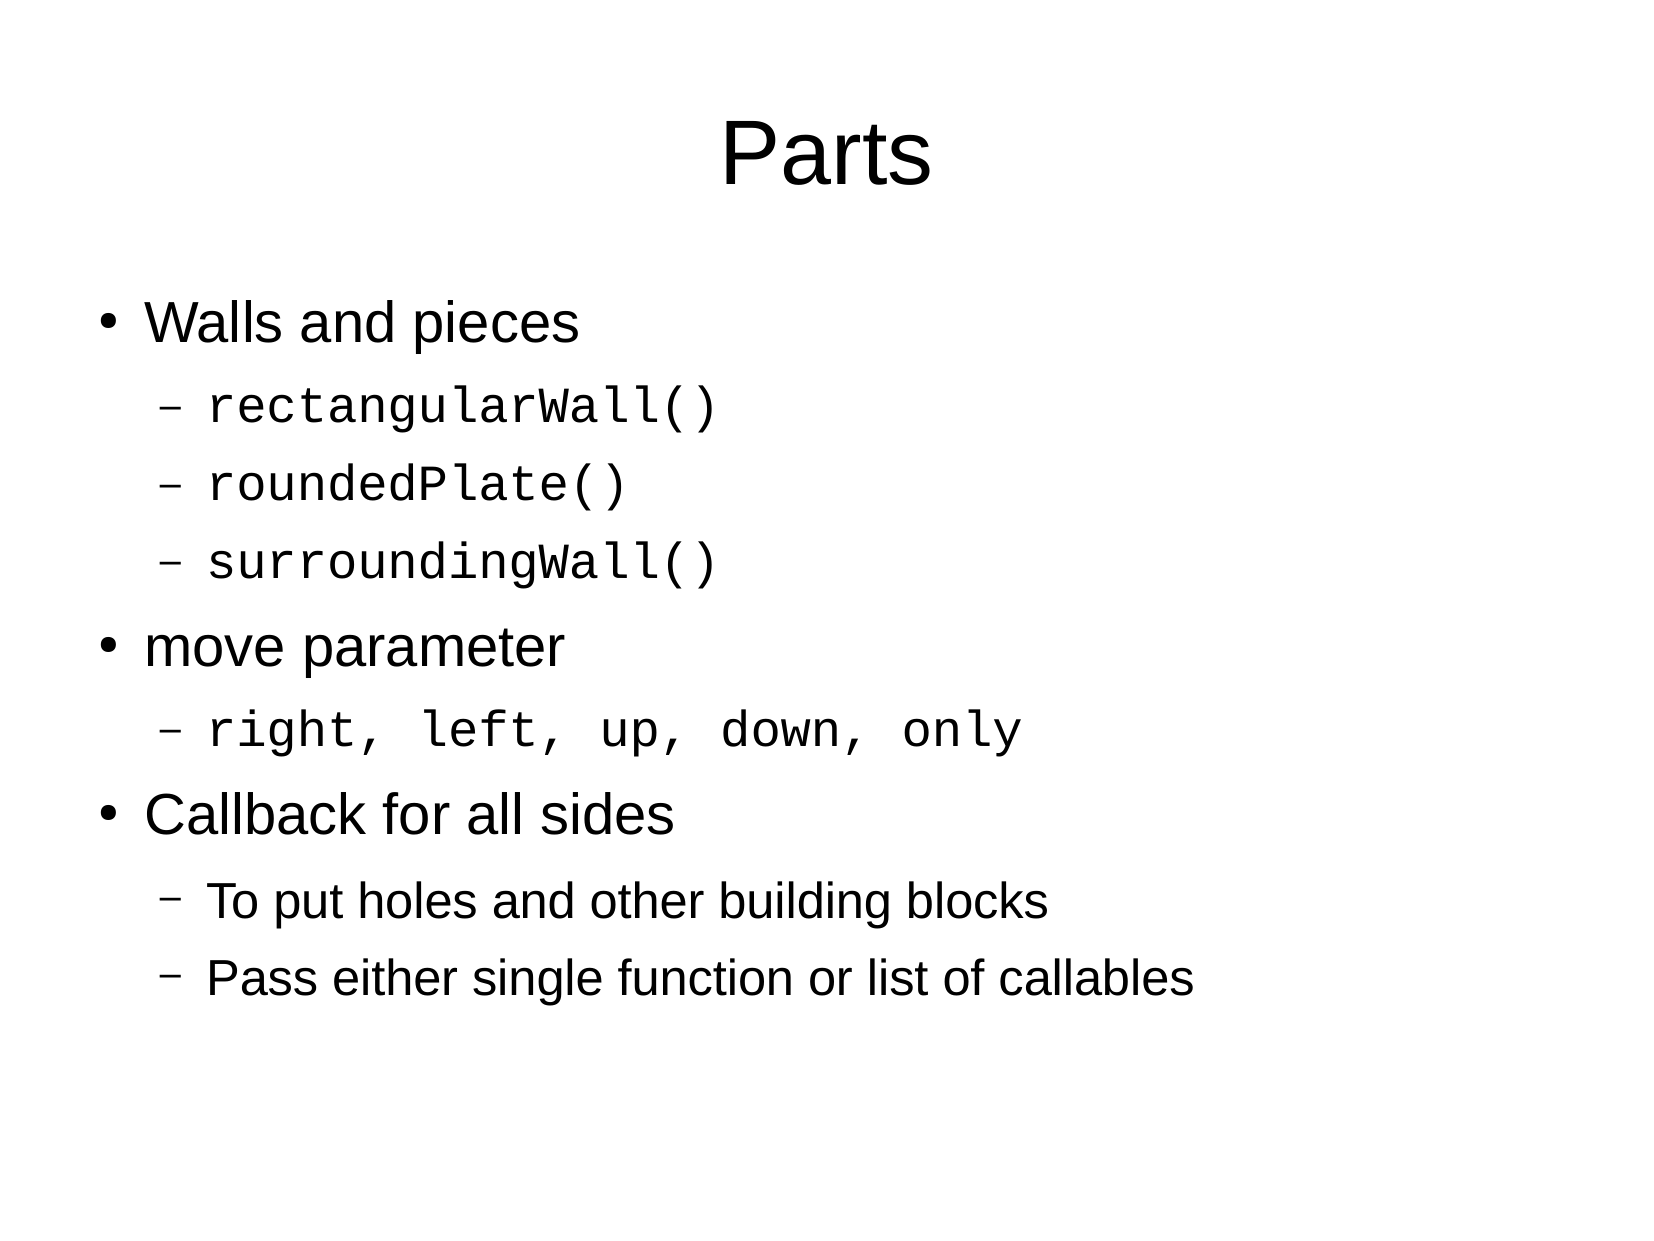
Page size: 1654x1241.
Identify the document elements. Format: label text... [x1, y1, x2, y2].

list Walls and pieces rectangularWall() roundedPlate() surroundingWall() move parameter right, left, up, down, only Callback for all sides To put holes and other building blocks Pass either single function or list of callables [82, 290, 1571, 1010]
title Parts [82, 49, 1571, 257]
